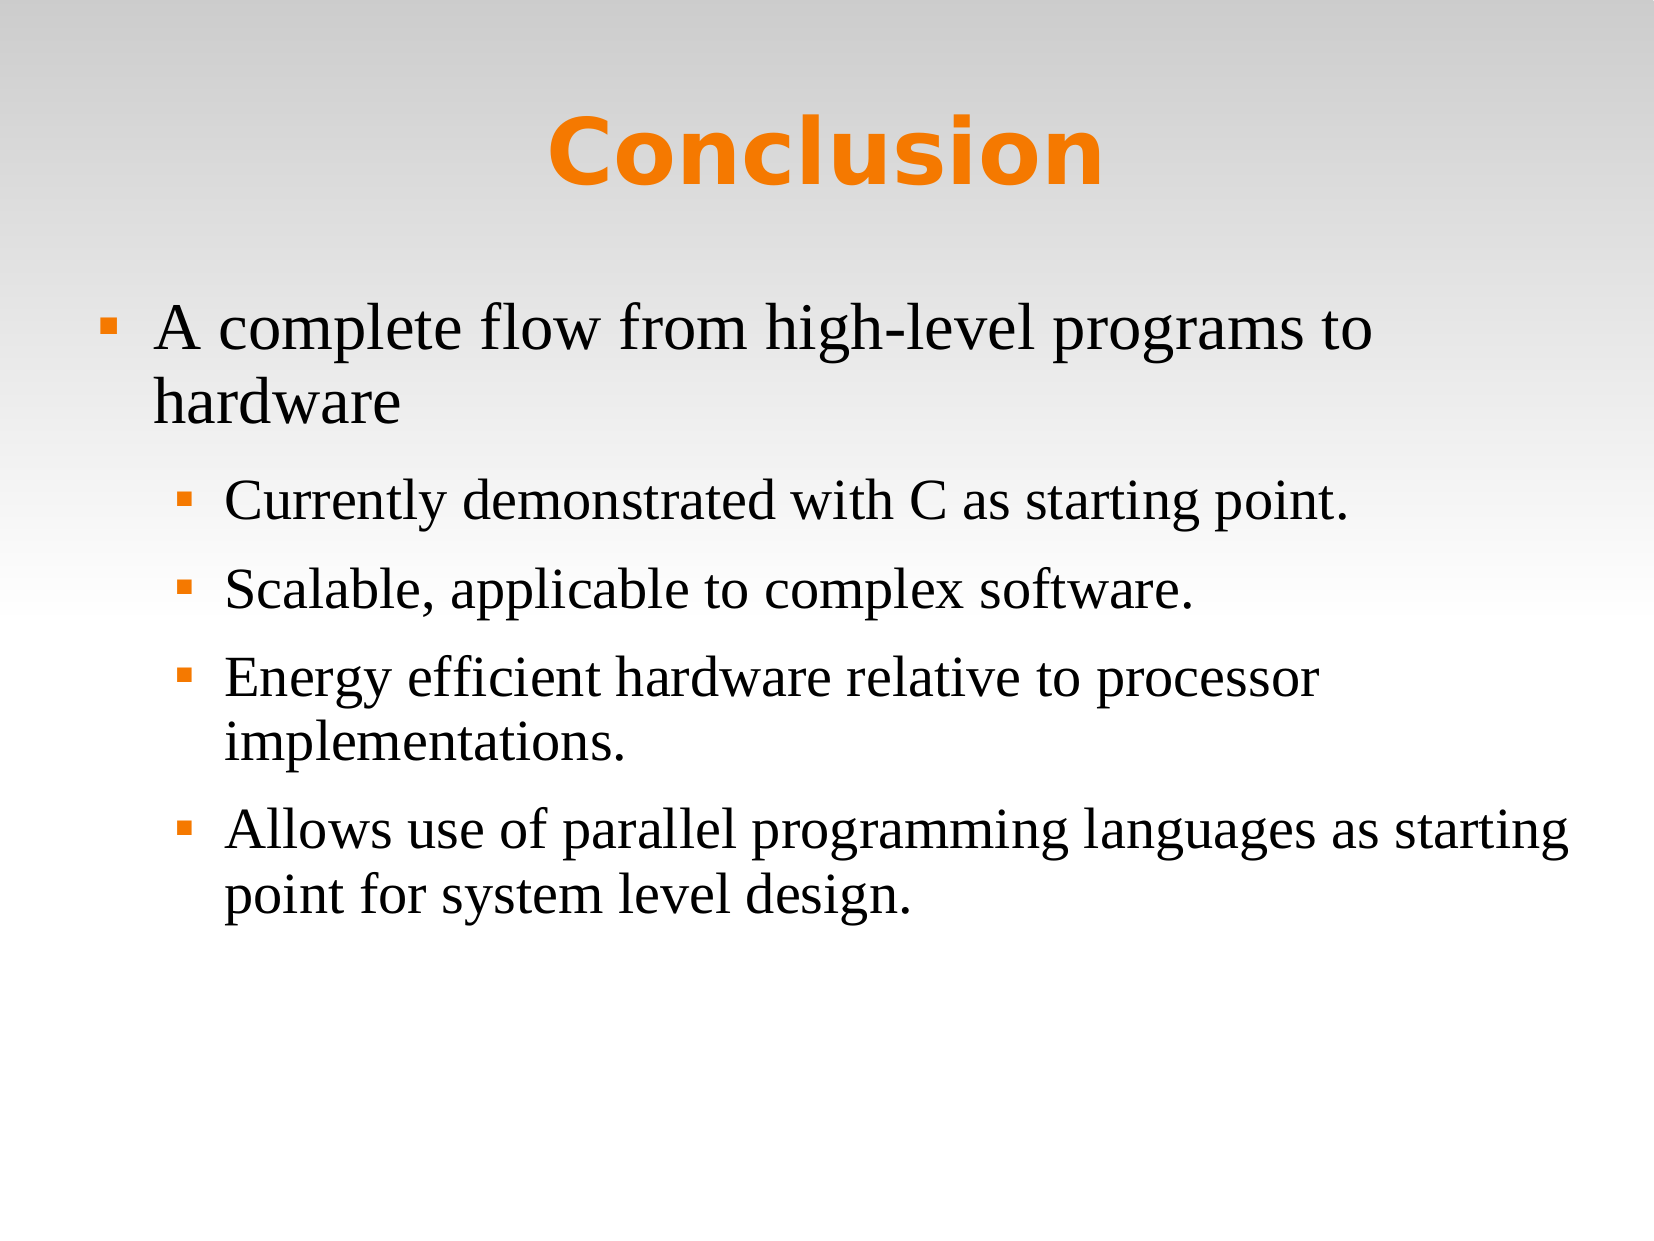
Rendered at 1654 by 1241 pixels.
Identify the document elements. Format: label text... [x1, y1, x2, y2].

list A complete flow from high-level programs to hardware Currently demonstrated with C as starting point. Scalable, applicable to complex software. Energy efficient hardware relative to processor implementations. Allows use of parallel programming languages as starting point for system level design. [82, 290, 1571, 1109]
title Conclusion [82, 49, 1571, 257]
